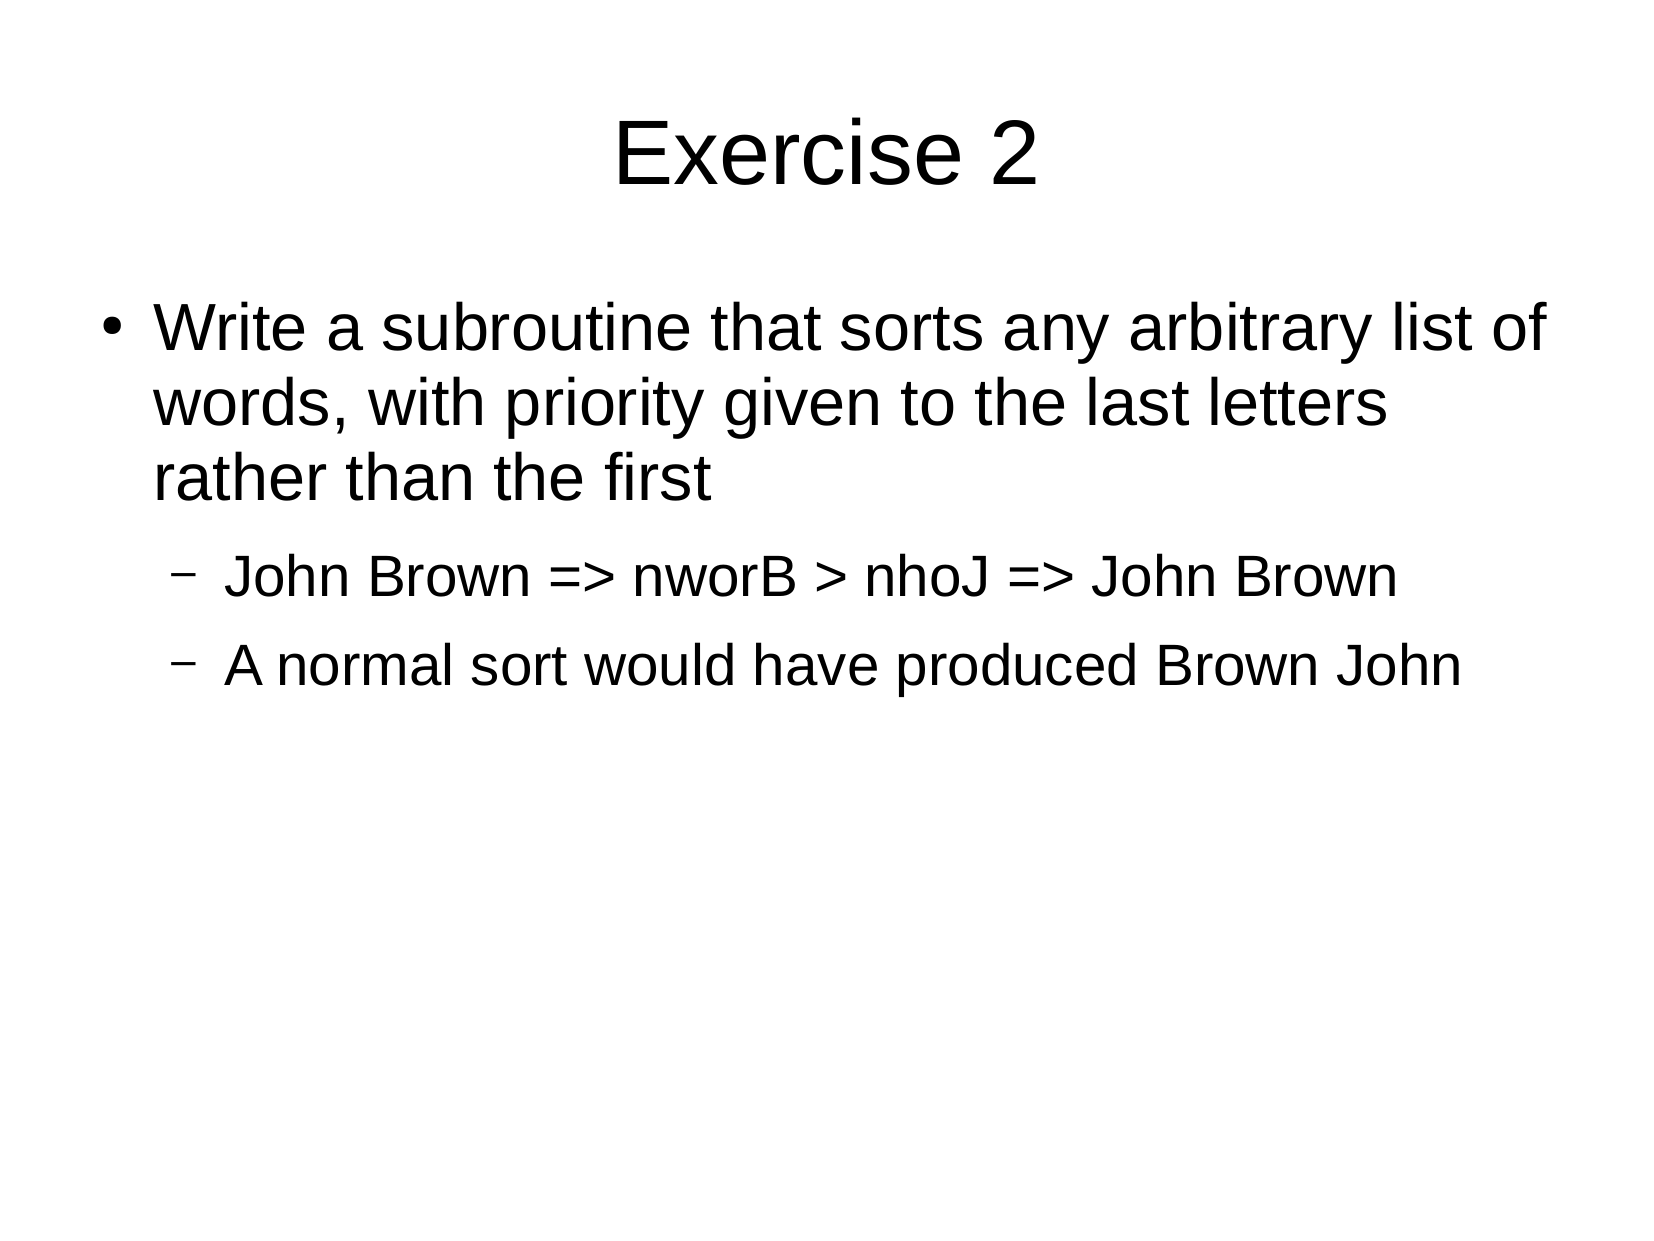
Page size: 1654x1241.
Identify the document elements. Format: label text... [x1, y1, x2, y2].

list Write a subroutine that sorts any arbitrary list of words, with priority given to the last letters rather than the first John Brown => nworB > nhoJ => John Brown A normal sort would have produced Brown John [82, 290, 1571, 1010]
title Exercise 2 [82, 49, 1571, 257]
